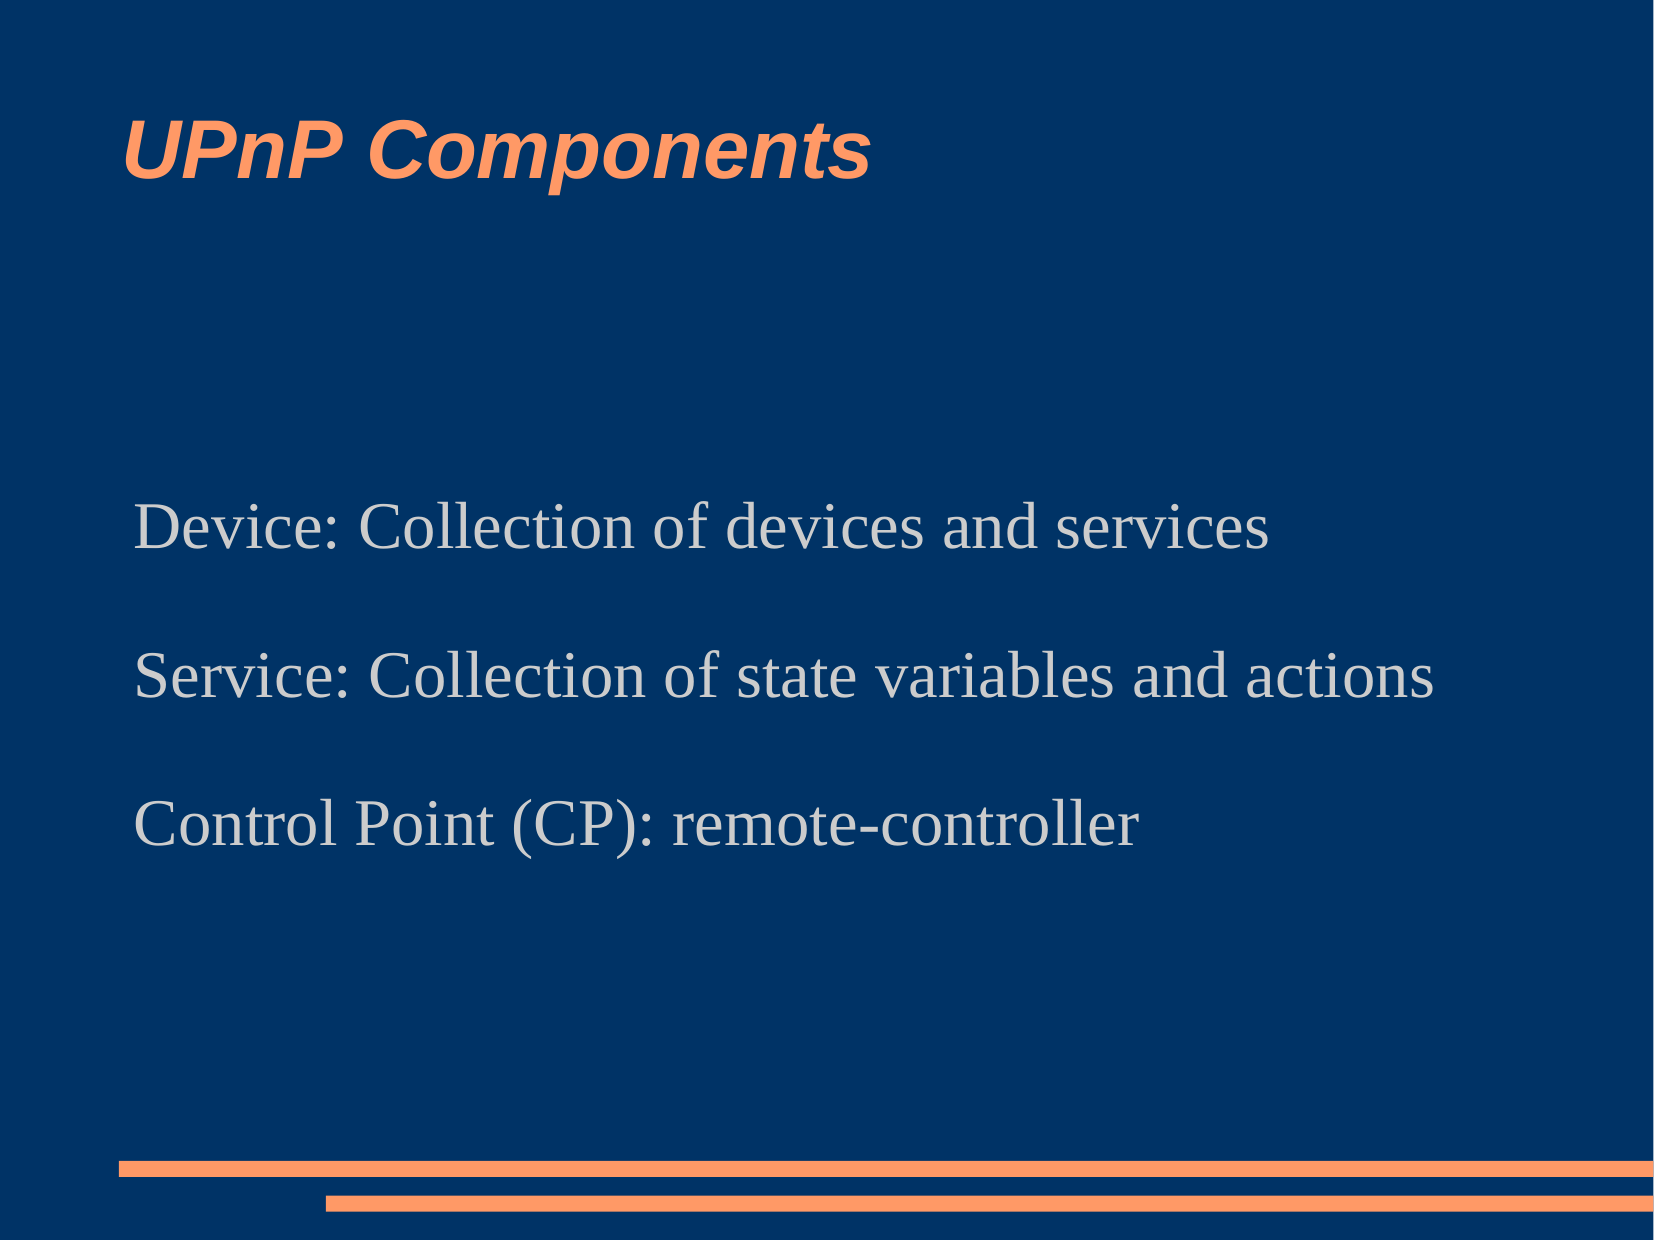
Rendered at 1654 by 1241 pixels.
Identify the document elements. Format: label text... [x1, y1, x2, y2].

subtitle Device: Collection of devices and services Service: Collection of state variables and actions Control Point (CP): remote-controller [98, 300, 1538, 976]
title UPnP Components [121, 46, 1534, 254]
